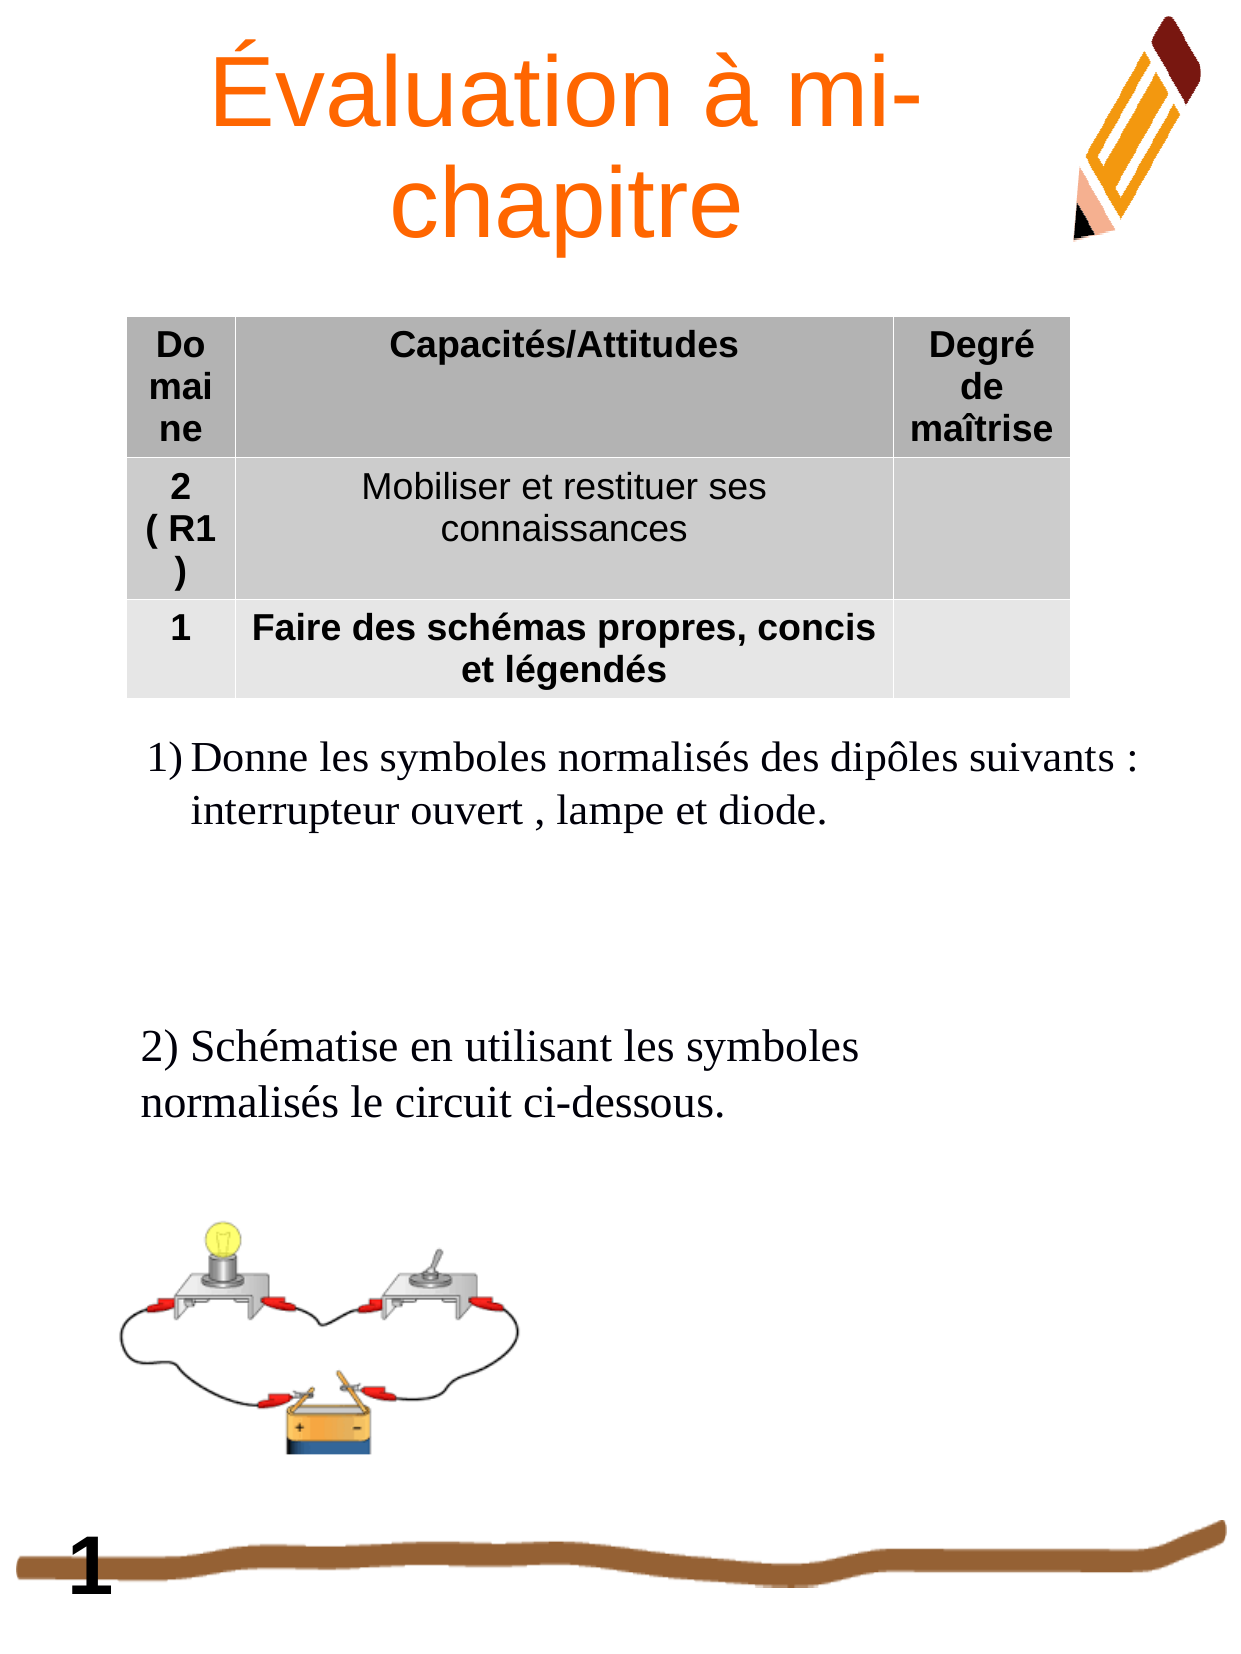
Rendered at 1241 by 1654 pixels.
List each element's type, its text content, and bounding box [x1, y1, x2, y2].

table_header Capacités/Attitudes [236, 317, 893, 457]
picture [16, 1520, 53, 1588]
table_cell [894, 458, 1070, 599]
picture [1073, 16, 1201, 242]
table_header Degré de maîtrise [894, 317, 1070, 457]
table_cell Mobiliser et restituer ses connaissances [236, 458, 893, 599]
table_cell 1 [127, 600, 235, 698]
table_cell Faire des schémas propres, concis et légendés [236, 600, 893, 698]
chart [0, 732, 1146, 934]
chart [0, 943, 1220, 1455]
table_cell 2 ( R1) [127, 458, 235, 599]
text_box 1 [53, 1511, 207, 1620]
table_header Domaine [127, 317, 235, 457]
picture [207, 1520, 1227, 1588]
title Évaluation à mi-chapitre [62, 35, 1072, 260]
table_cell [894, 600, 1070, 698]
